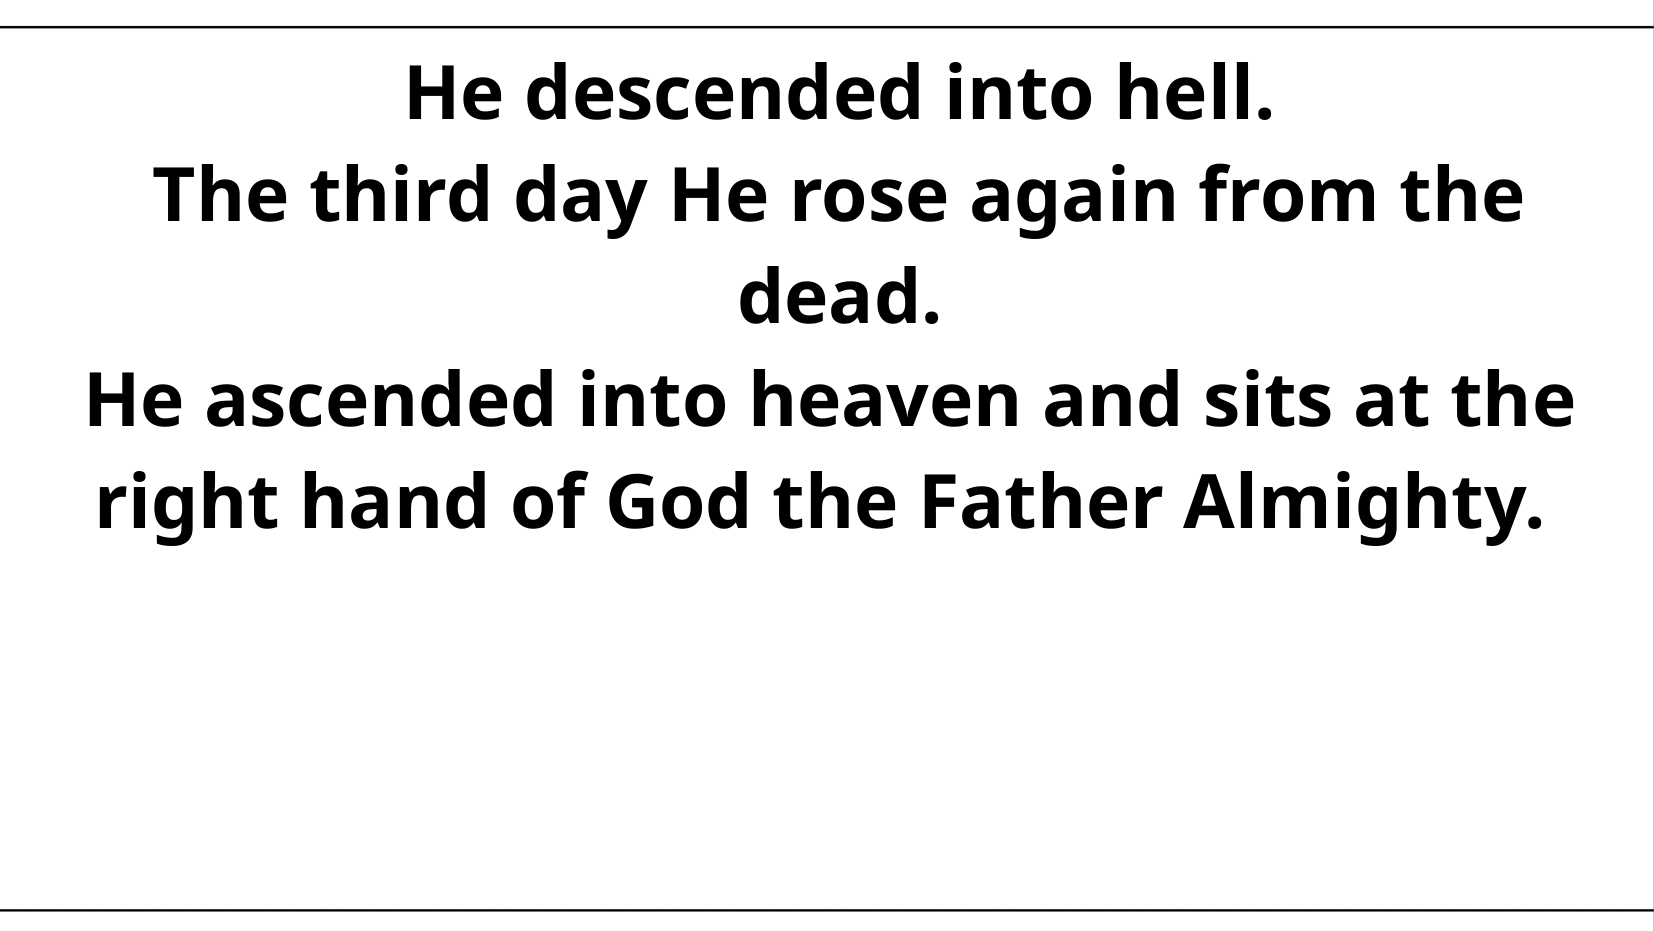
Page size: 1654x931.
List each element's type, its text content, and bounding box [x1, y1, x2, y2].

picture [0, 0, 1654, 931]
text_box He descended into hell. The third day He rose again from the dead. He ascended into heaven and sits at the right hand of God the Father Almighty. [60, 31, 1621, 481]
